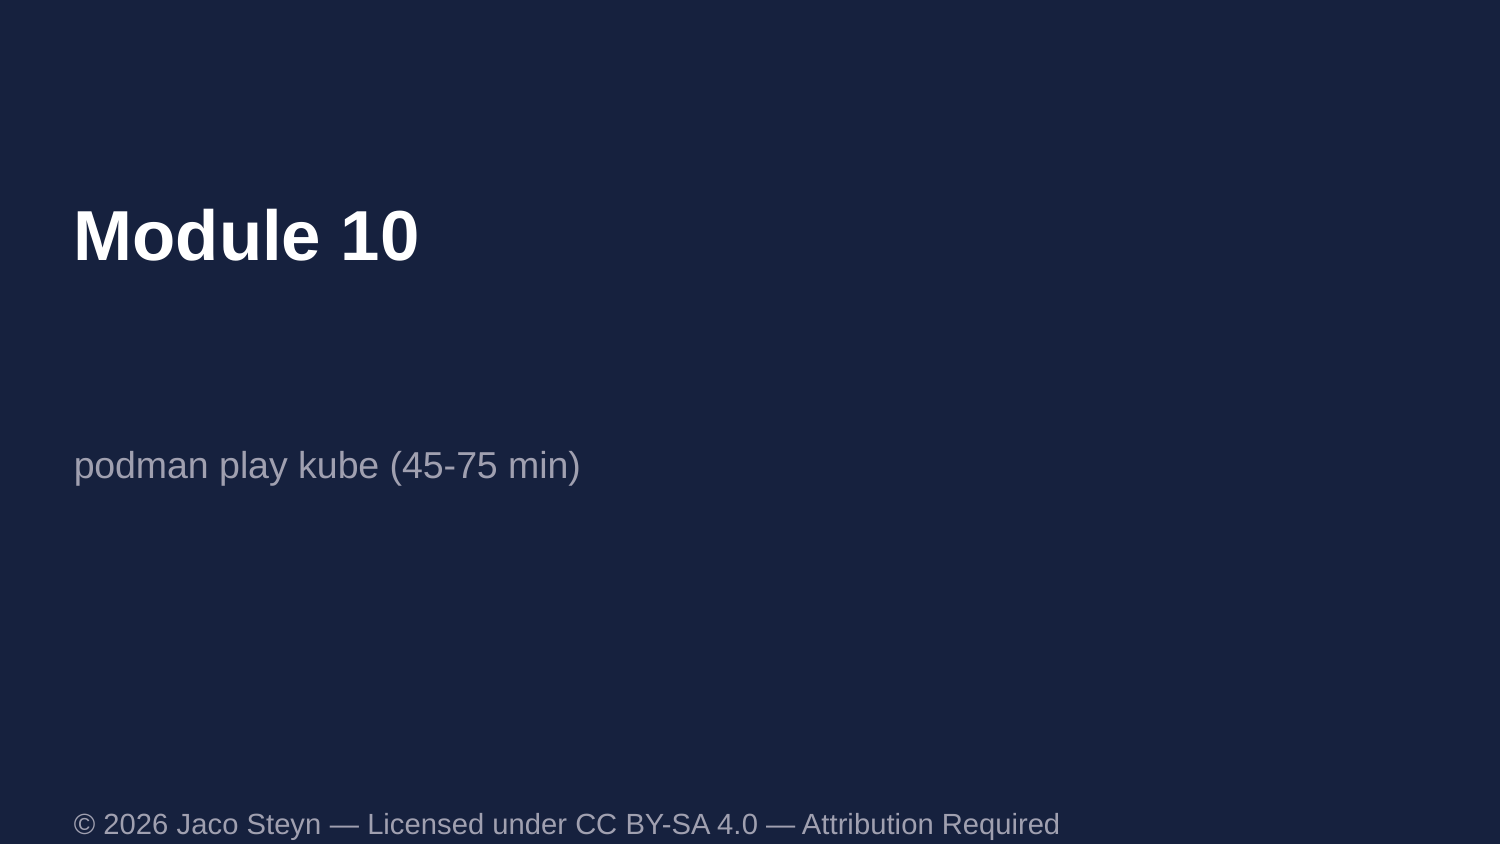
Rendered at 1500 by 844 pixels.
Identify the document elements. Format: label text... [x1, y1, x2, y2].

text_box © 2026 Jaco Steyn — Licensed under CC BY-SA 4.0 — Attribution Required [59, 800, 1441, 836]
subtitle podman play kube (45-75 min) [59, 437, 1441, 532]
title Module 10 [59, 188, 1441, 426]
